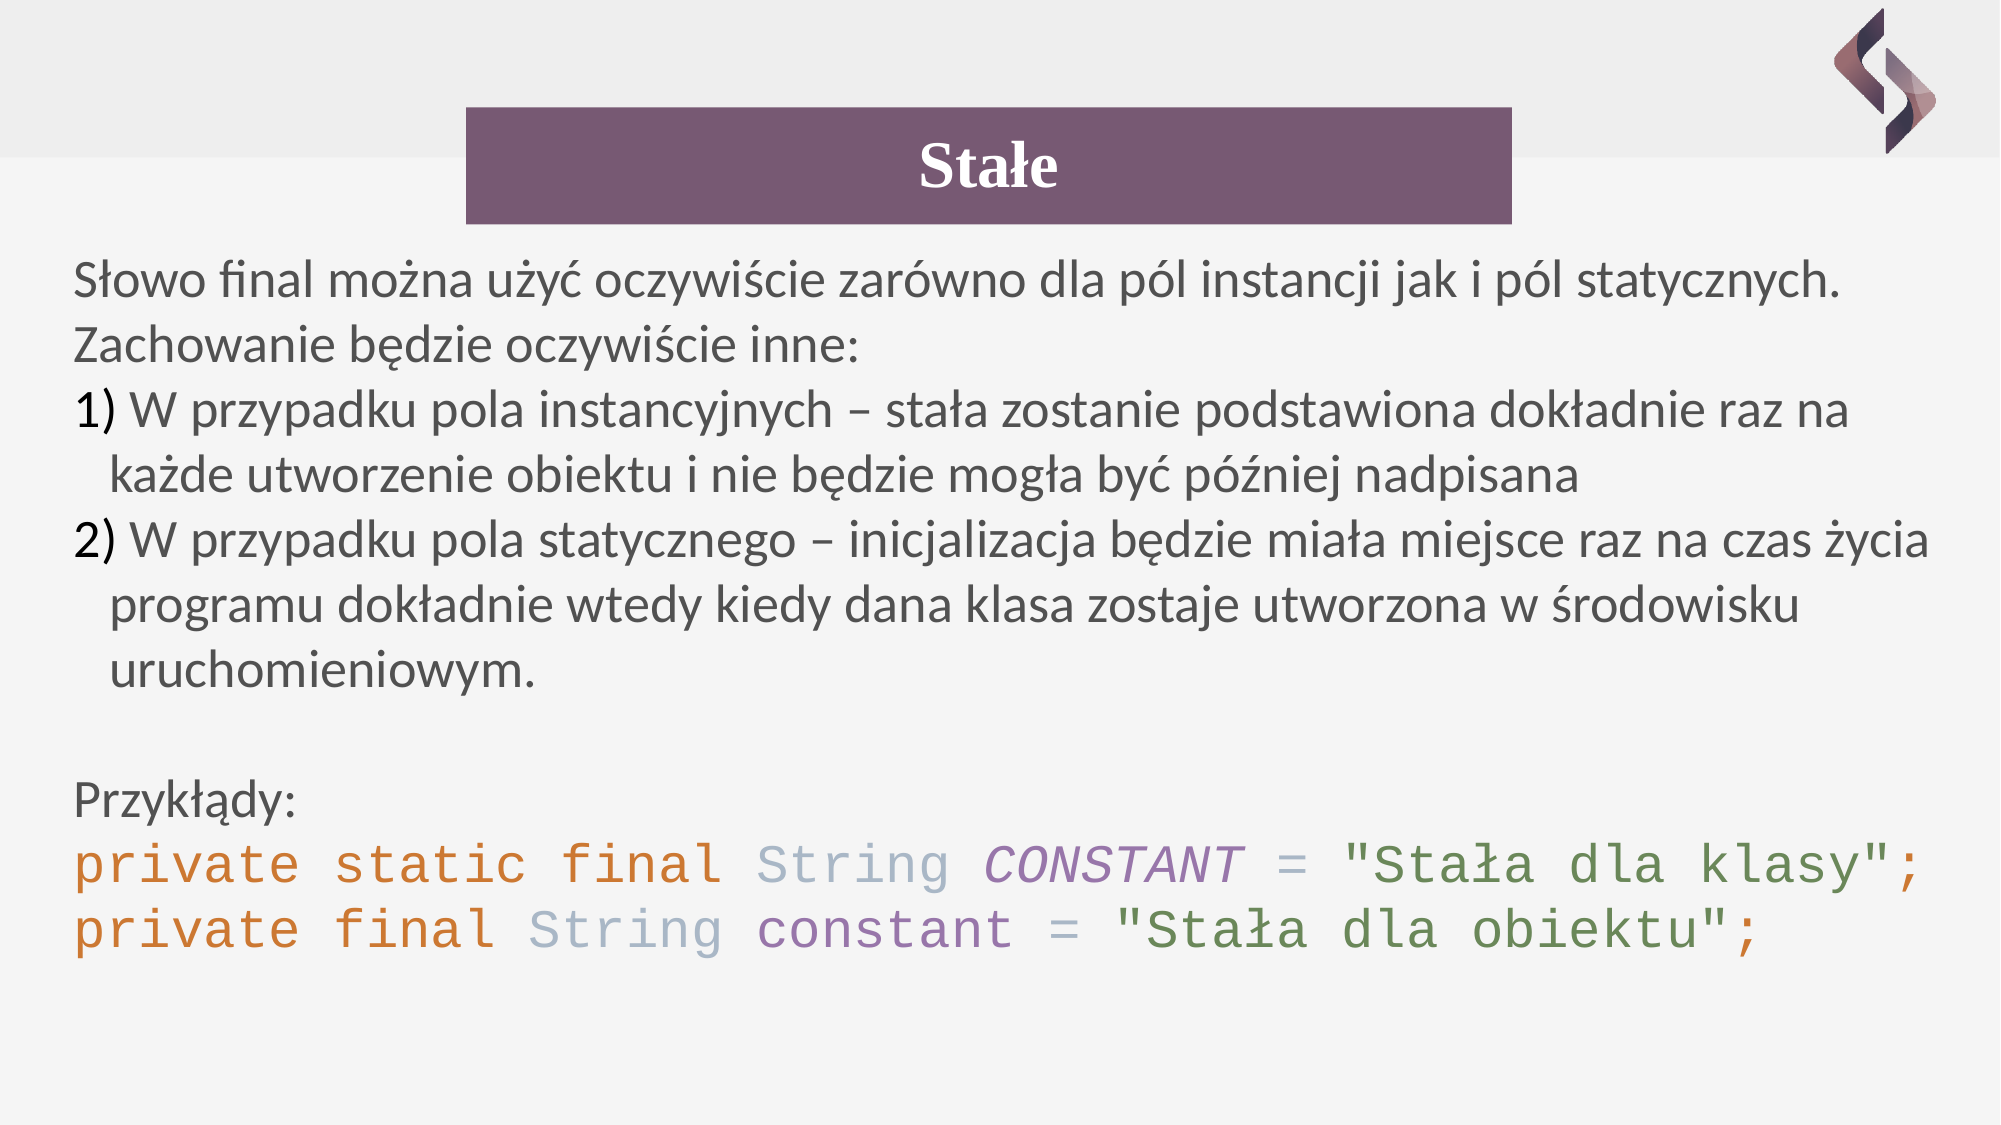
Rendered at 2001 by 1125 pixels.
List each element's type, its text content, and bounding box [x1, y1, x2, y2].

picture [1787, 0, 2001, 166]
text_box Stałe [466, 107, 1512, 225]
text_box Słowo final można użyć oczywiście zarówno dla pól instancji jak i pól statycznych. Zachowanie będzie oczywiście inne: W przypadku pola instancyjnych – stała zostanie podstawiona dokładnie raz na każde utworzenie obiektu i nie będzie mogła być później nadpisana W przypadku pola statycznego – inicjalizacja będzie miała miejsce raz na czas życia programu dokładnie wtedy kiedy dana klasa zostaje utworzona w środowisku uruchomieniowym. Przykłądy: private static final String CONSTANT = "Stała dla klasy"; private final String constant = "Stała dla obiektu"; [59, 236, 1973, 981]
